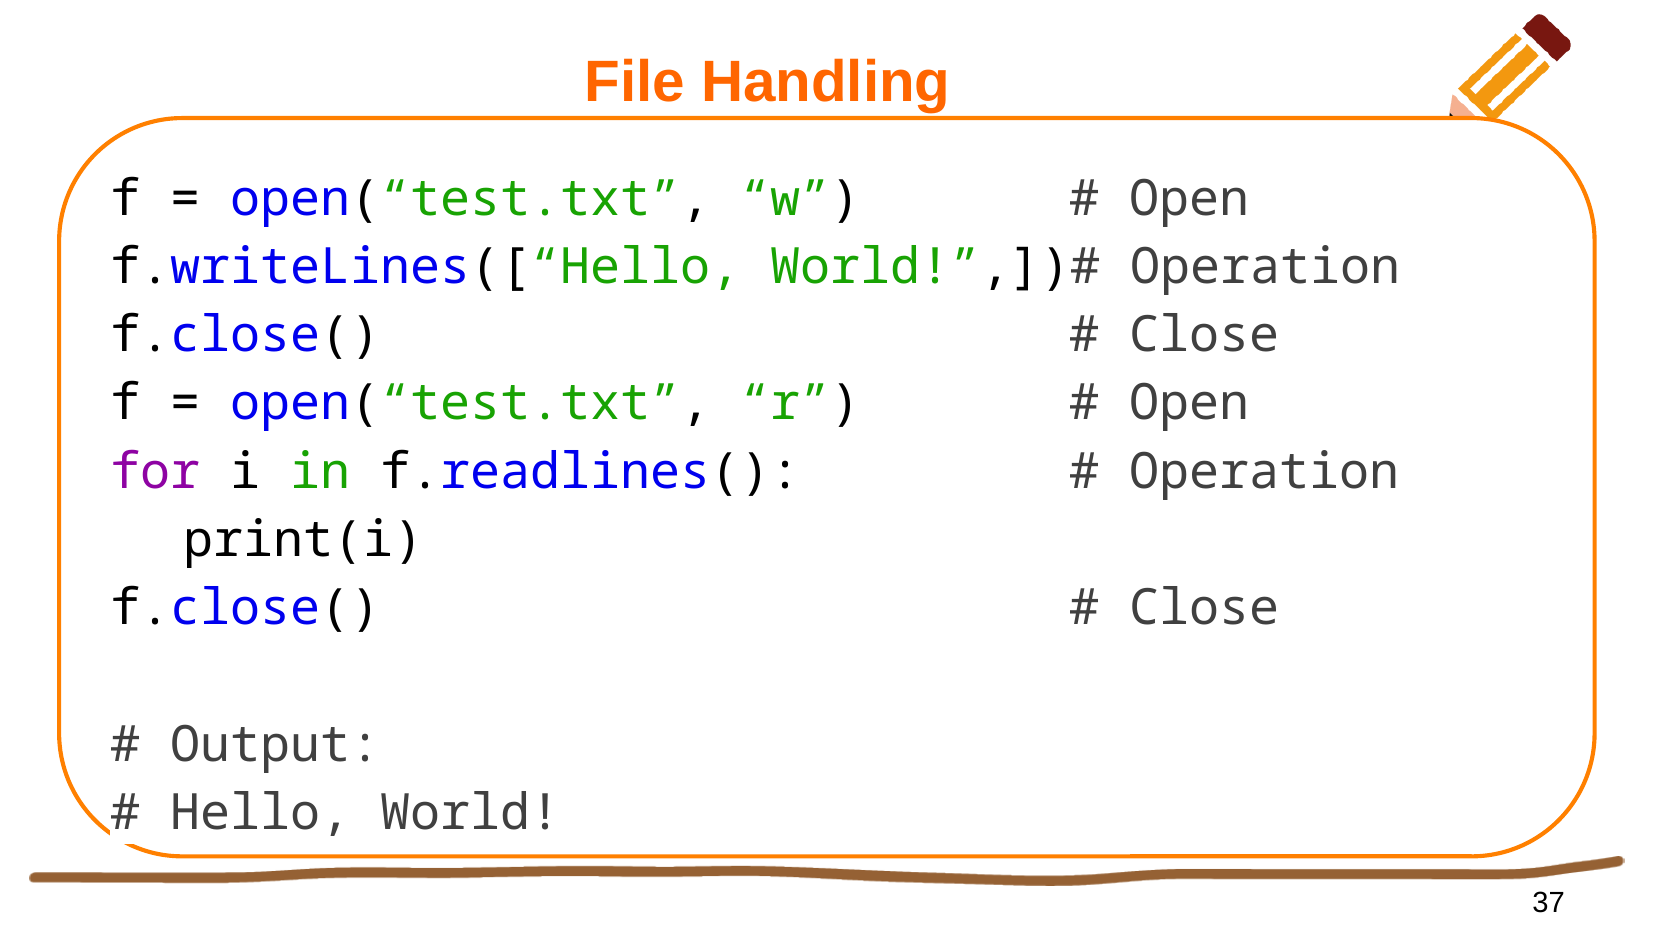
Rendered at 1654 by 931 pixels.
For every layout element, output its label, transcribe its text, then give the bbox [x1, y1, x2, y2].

picture [29, 856, 1625, 886]
title File Handling [88, 29, 1447, 133]
text_box f = open(“test.txt”, “w”) # Open f.writeLines([“Hello, World!”,])# Operation f.close() # Close f = open(“test.txt”, “r”) # Open for i in f.readlines(): # Operation print(i) f.close() # Close # Output: # Hello, World! [59, 118, 1595, 857]
picture [1446, 14, 1571, 133]
